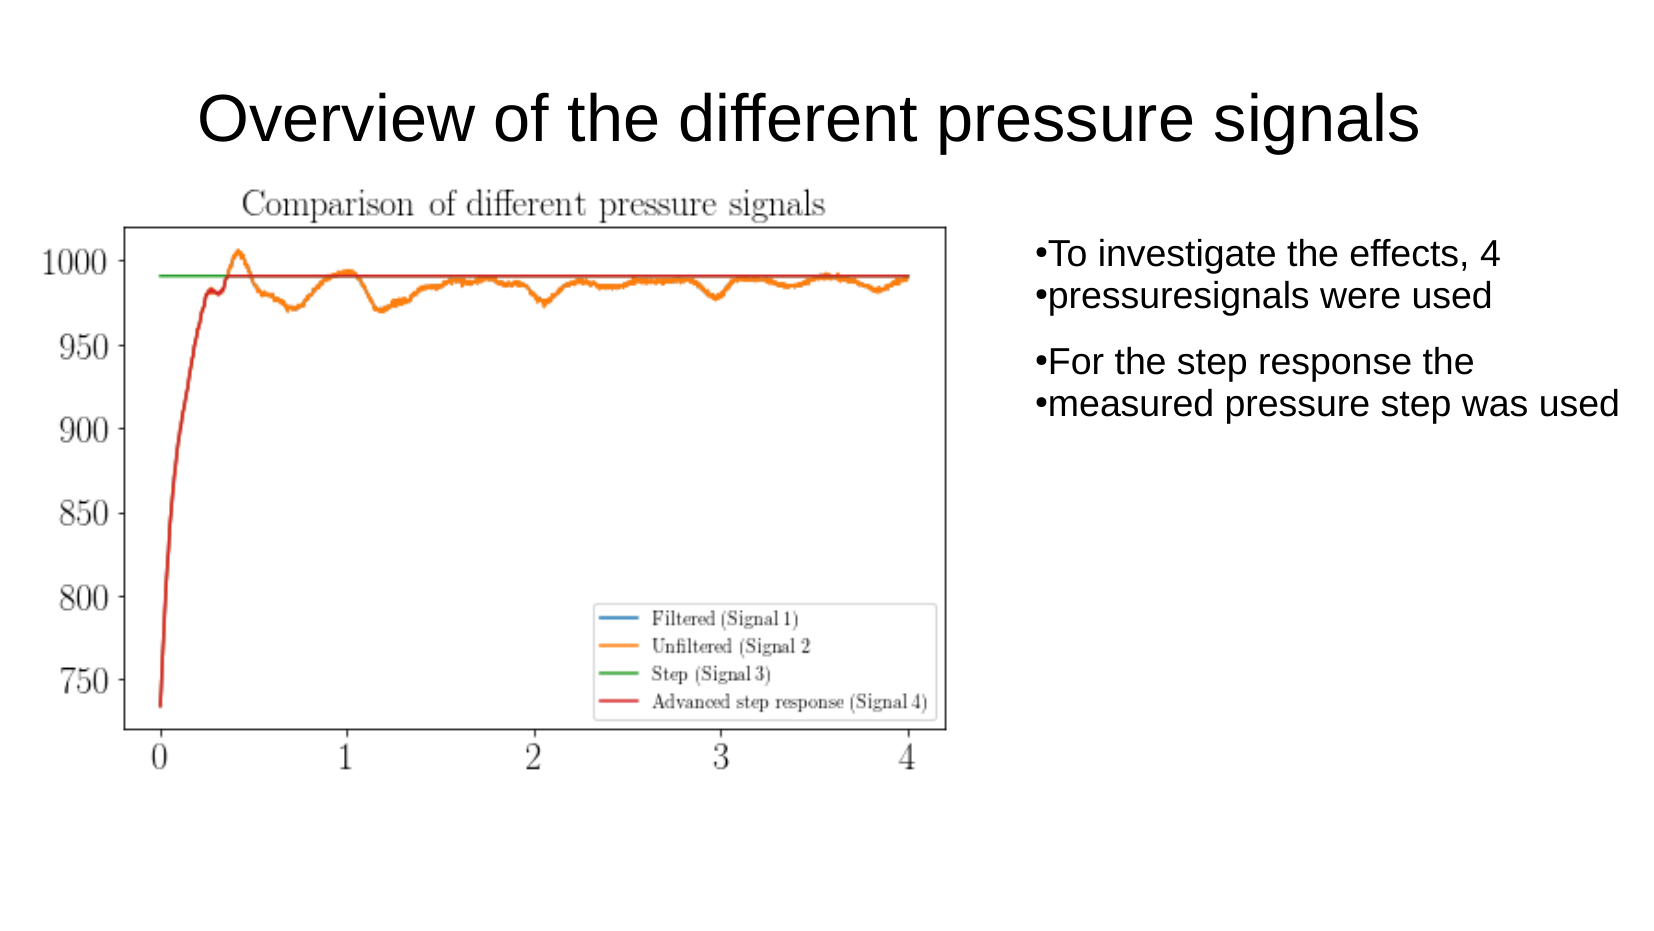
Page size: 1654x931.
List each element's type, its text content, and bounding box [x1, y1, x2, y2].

text_box To investigate the effects, 4 pressuresignals were used For the step response the measured pressure step was used [1020, 225, 1654, 582]
picture [30, 180, 958, 788]
title Overview of the different pressure signals [30, 37, 1591, 193]
